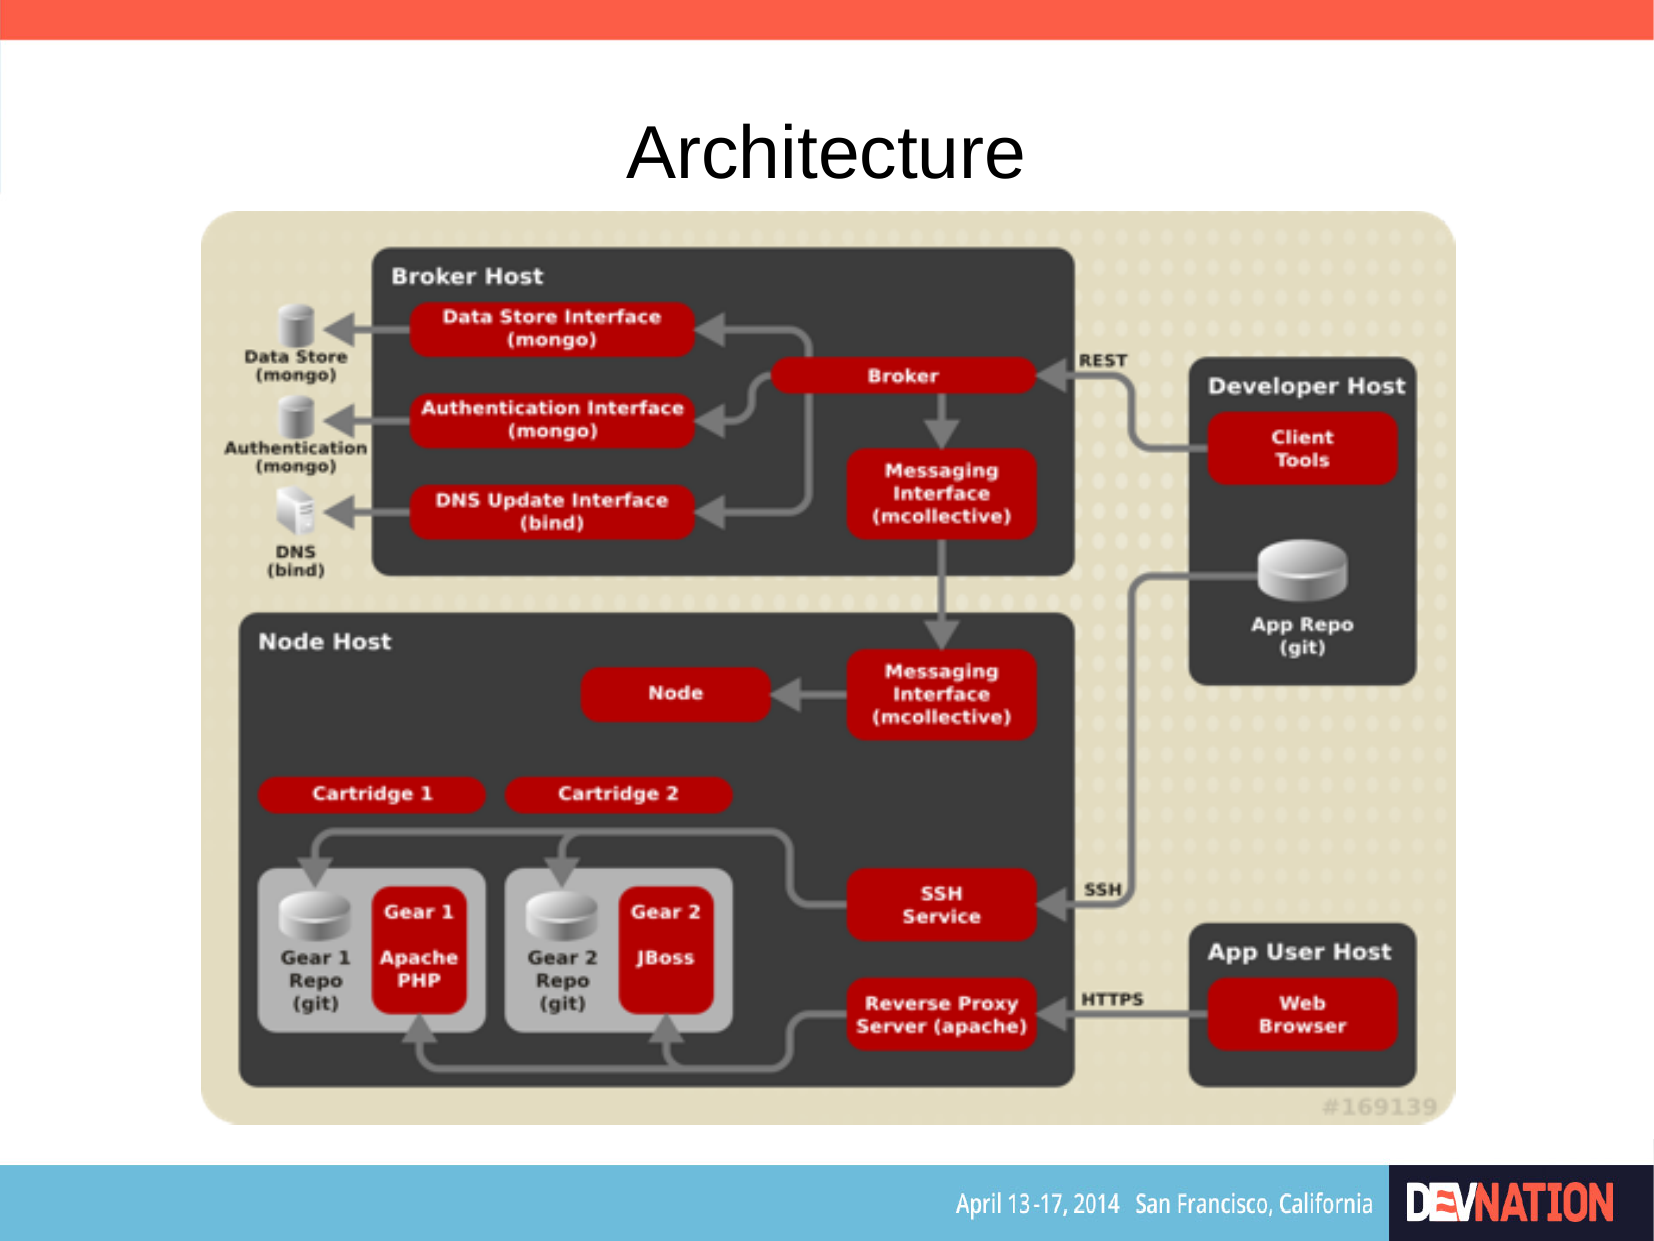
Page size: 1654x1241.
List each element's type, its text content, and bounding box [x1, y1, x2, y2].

picture [0, 0, 1654, 1241]
title Architecture [82, 49, 1571, 257]
